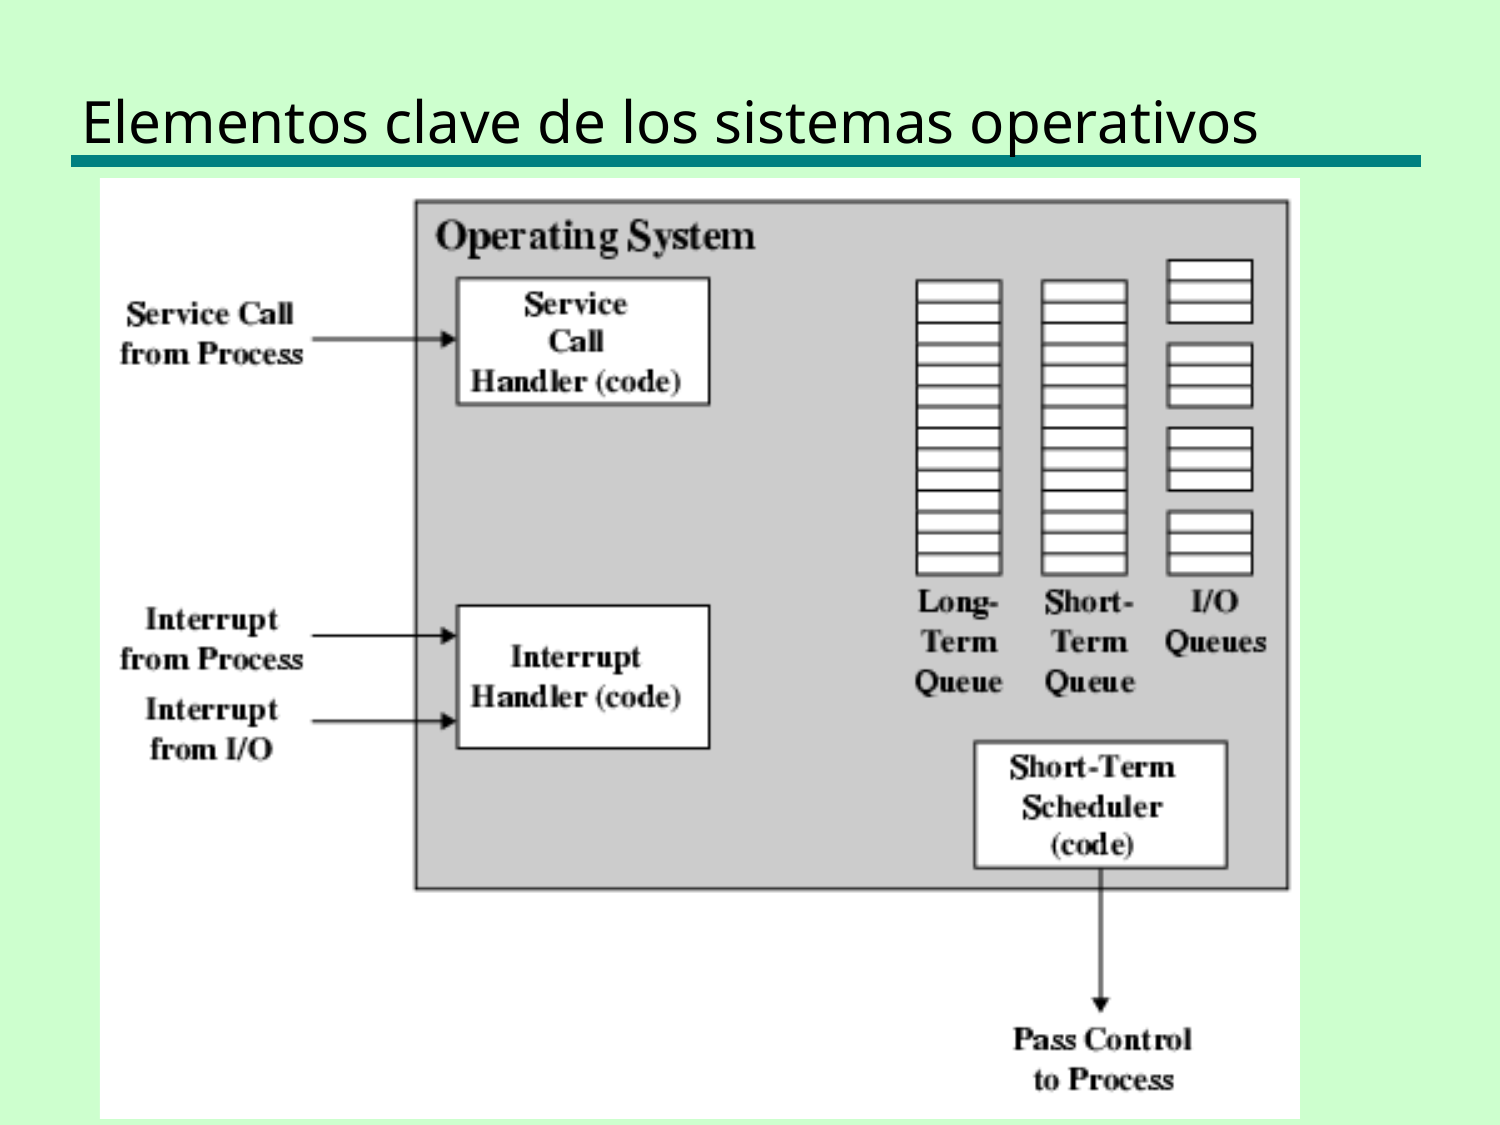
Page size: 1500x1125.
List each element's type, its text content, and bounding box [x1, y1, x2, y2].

picture [99, 178, 1300, 1119]
title Elementos clave de los sistemas operativos [66, 24, 1413, 163]
